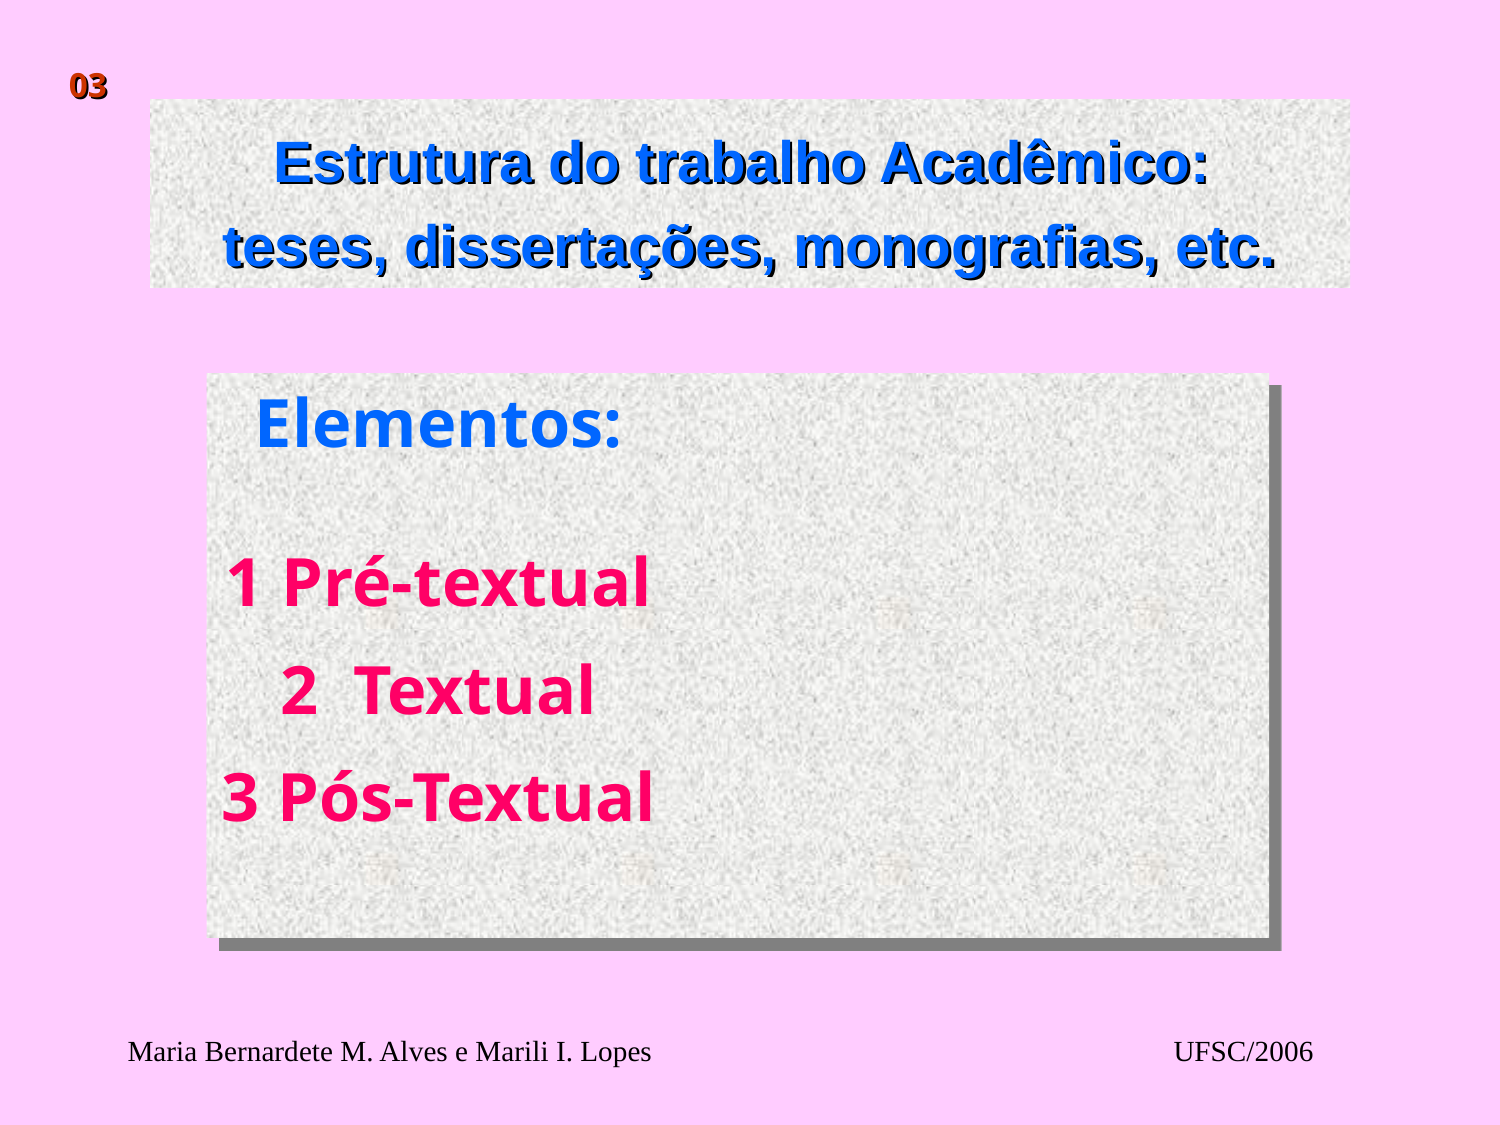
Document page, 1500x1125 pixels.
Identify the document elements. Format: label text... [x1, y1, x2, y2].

text_box 03 [37, 39, 139, 116]
text_box UFSC/2006 [1062, 1025, 1426, 1101]
list [112, 324, 1413, 875]
text_box Maria Bernardete M. Alves e Marili I. Lopes [112, 1025, 901, 1101]
text_box Elementos: 1 Pré-textual 2 Textual 3 Pós-Textual [207, 373, 1269, 938]
title Estrutura do trabalho Acadêmico: teses, dissertações, monografias, etc. [150, 99, 1351, 288]
